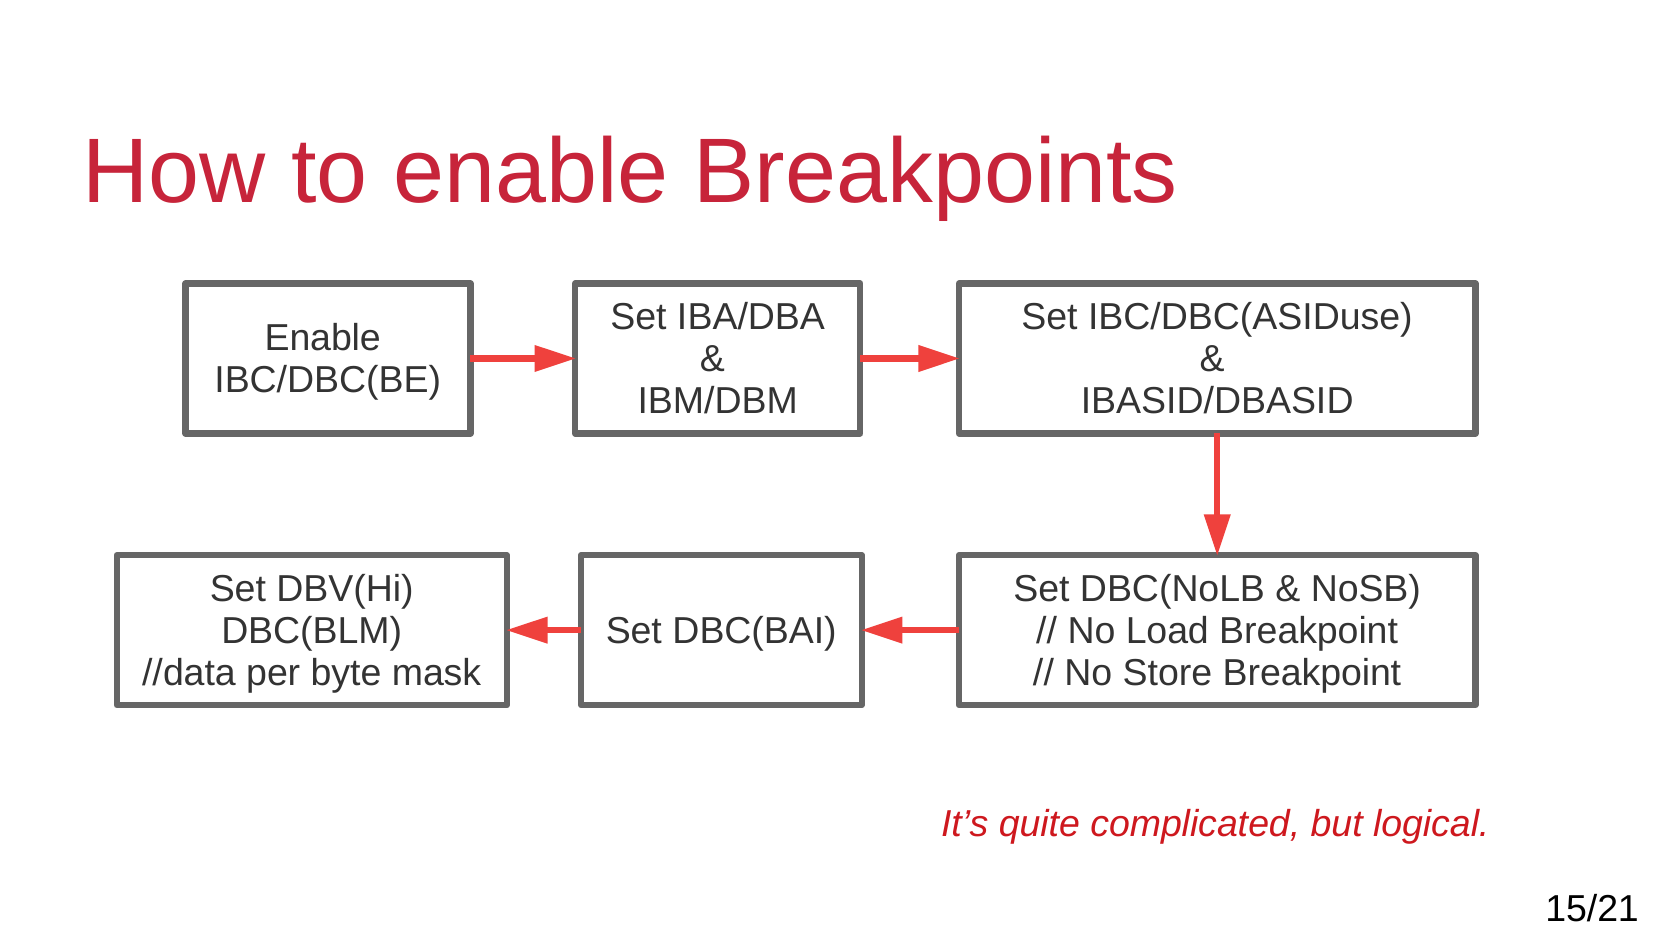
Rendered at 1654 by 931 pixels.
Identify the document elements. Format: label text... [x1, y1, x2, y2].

text_box Set DBC(NoLB & NoSB) // No Load Breakpoint // No Store Breakpoint [959, 555, 1476, 706]
title How to enable Breakpoints [82, 92, 1571, 249]
text_box Set DBV(Hi) DBC(BLM) //data per byte mask [116, 555, 507, 706]
text_box It’s quite complicated, but logical. [926, 795, 1505, 845]
text_box Enable IBC/DBC(BE) [185, 283, 471, 434]
text_box Set DBC(BAI) [581, 555, 862, 706]
text_box Set IBC/DBC(ASIDuse) & IBASID/DBASID [959, 283, 1476, 434]
text_box Set IBA/DBA & IBM/DBM [575, 283, 861, 434]
